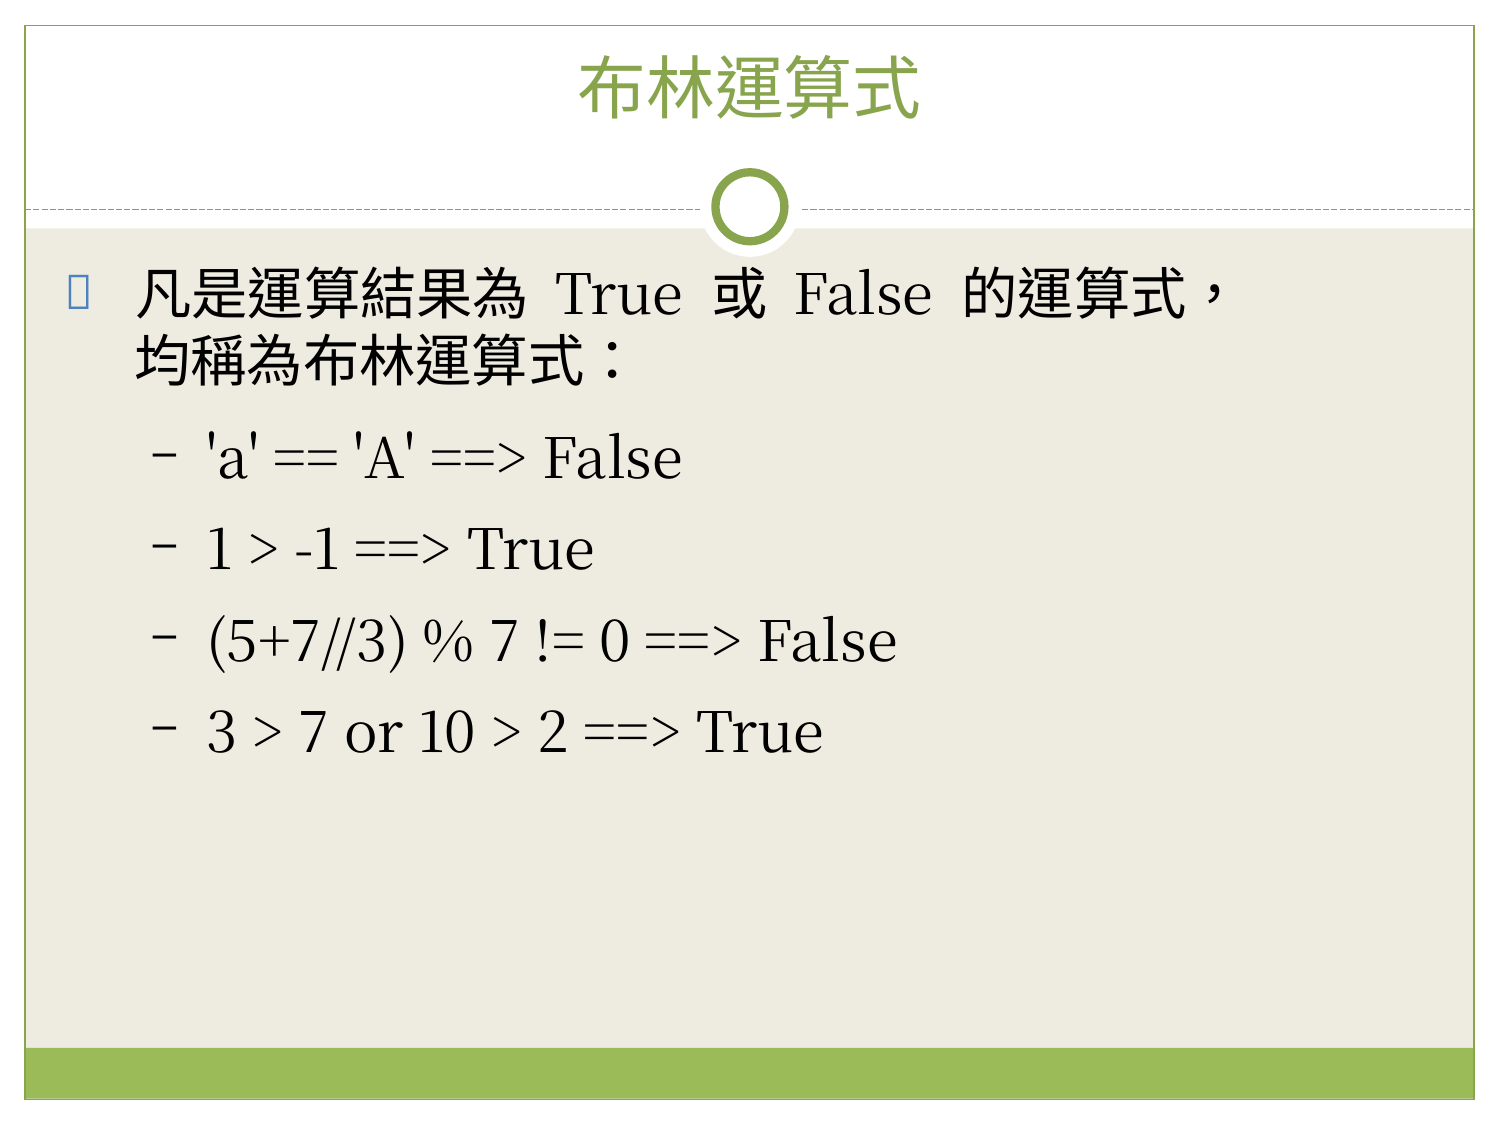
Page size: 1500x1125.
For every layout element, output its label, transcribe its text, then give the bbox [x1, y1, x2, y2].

title 布林運算式 [49, 37, 1450, 162]
list 凡是運算結果為 True 或 False 的運算式， 均稱為布林運算式： 'a' == 'A' ==> False 1 > -1 ==> True (5+7//3) % 7 != 0 ==> False 3 > 7 or 10 > 2 ==> True [49, 250, 1445, 1047]
